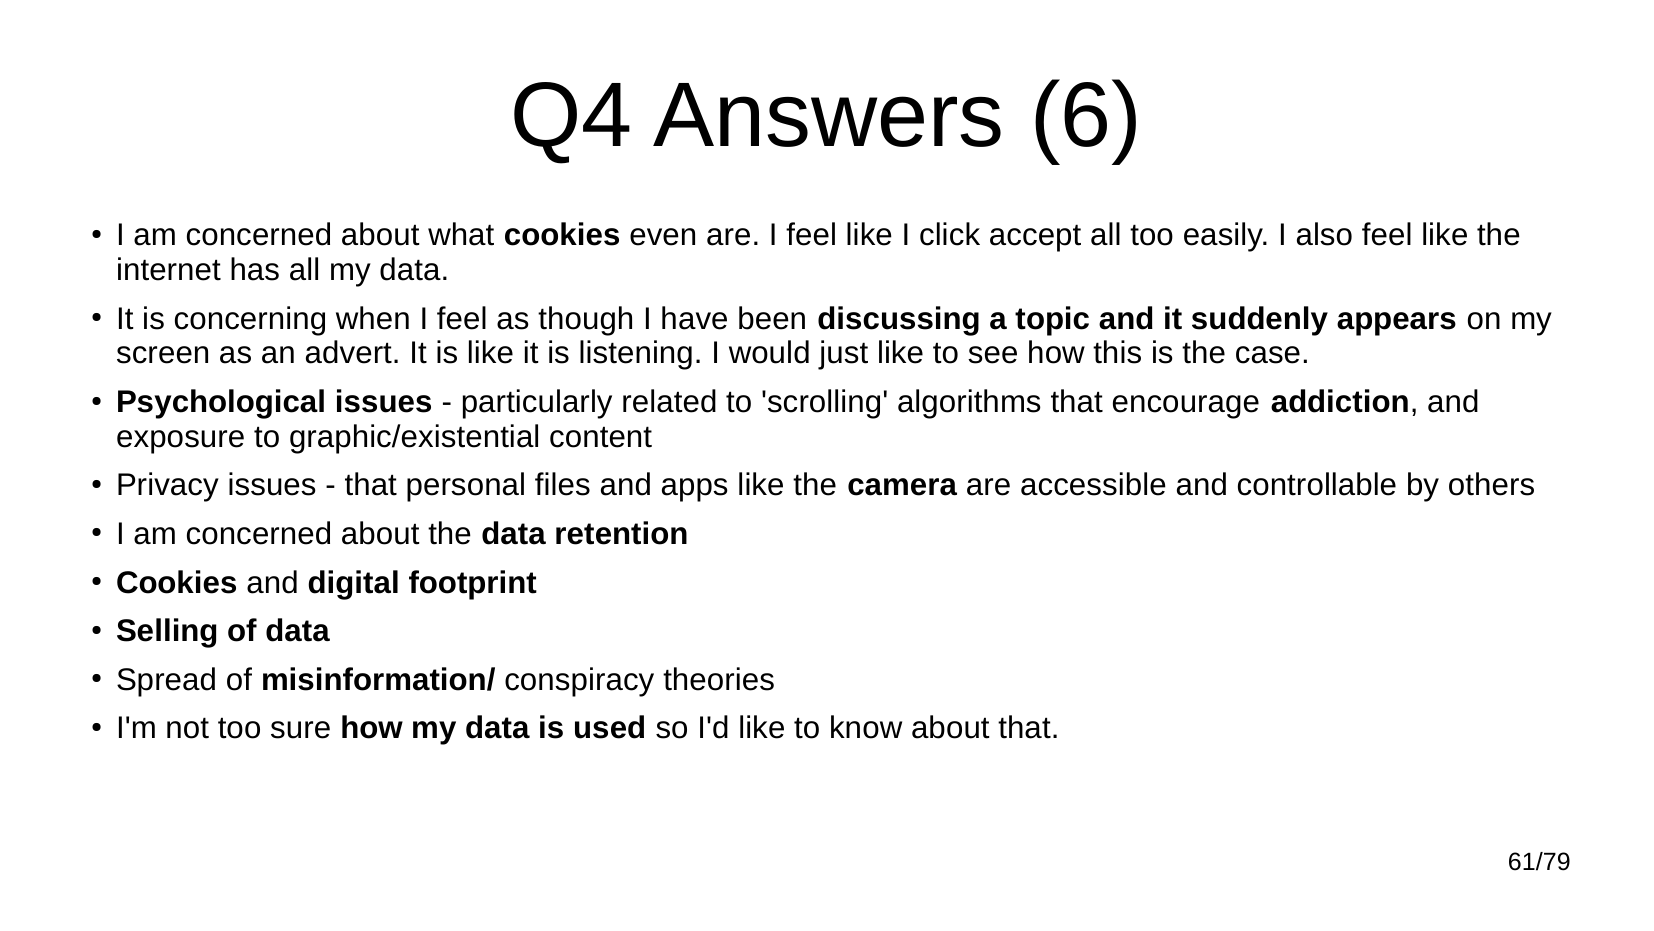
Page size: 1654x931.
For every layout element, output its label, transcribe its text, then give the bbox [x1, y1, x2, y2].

list I am concerned about what cookies even are. I feel like I click accept all too easily. I also feel like the internet has all my data. It is concerning when I feel as though I have been discussing a topic and it suddenly appears on my screen as an advert. It is like it is listening. I would just like to see how this is the case. Psychological issues - particularly related to 'scrolling' algorithms that encourage addiction, and exposure to graphic/existential content Privacy issues - that personal files and apps like the camera are accessible and controllable by others I am concerned about the data retention Cookies and digital footprint Selling of data Spread of misinformation/ conspiracy theories I'm not too sure how my data is used so I'd like to know about that. [82, 217, 1571, 758]
title Q4 Answers (6) [82, 37, 1571, 193]
